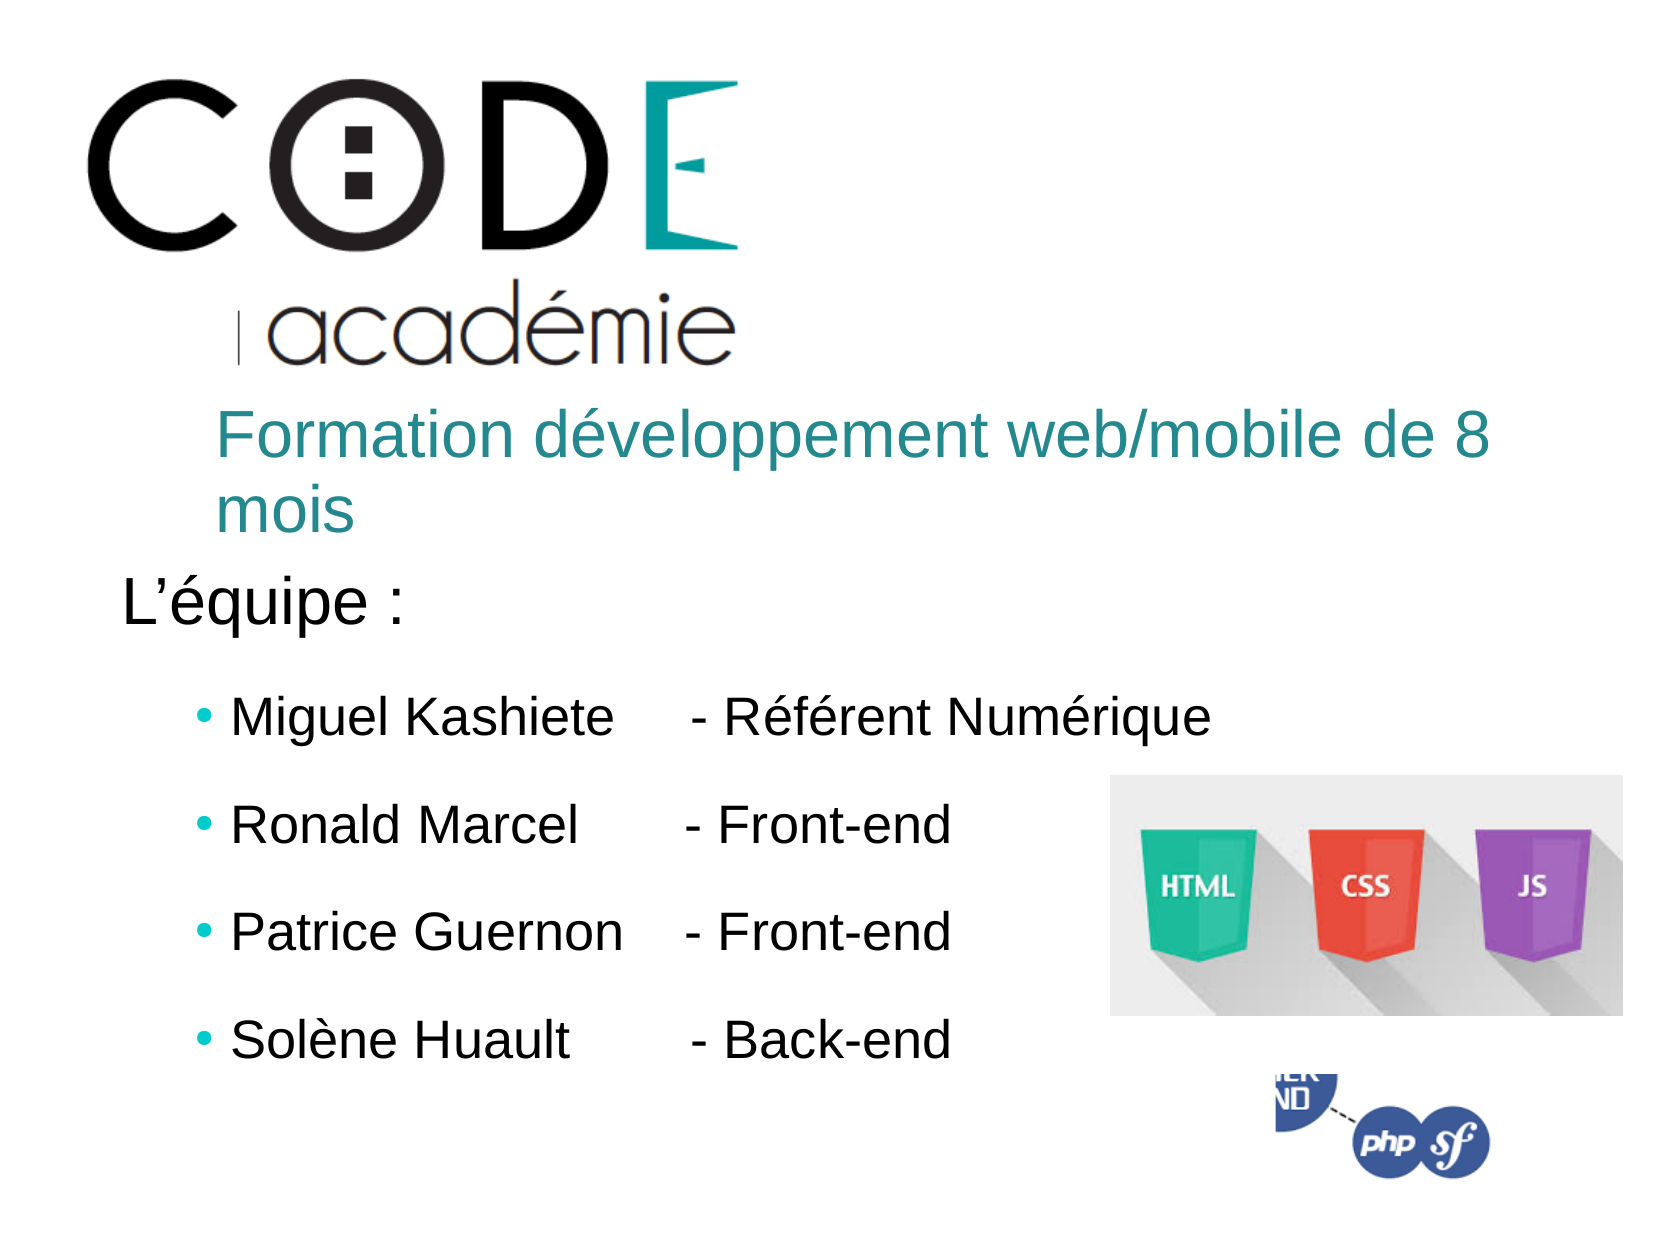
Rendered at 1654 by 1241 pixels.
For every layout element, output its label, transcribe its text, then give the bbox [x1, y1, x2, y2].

text_box L’équipe : Miguel Kashiete - Référent Numérique Ronald Marcel - Front-end Patrice Guernon - Front-end Solène Huault - Back-end [106, 517, 1264, 1117]
text_box Formation développement web/mobile de 8 mois [200, 389, 1654, 485]
picture [47, 35, 792, 441]
picture [1110, 775, 1623, 1016]
picture [1275, 1074, 1501, 1182]
